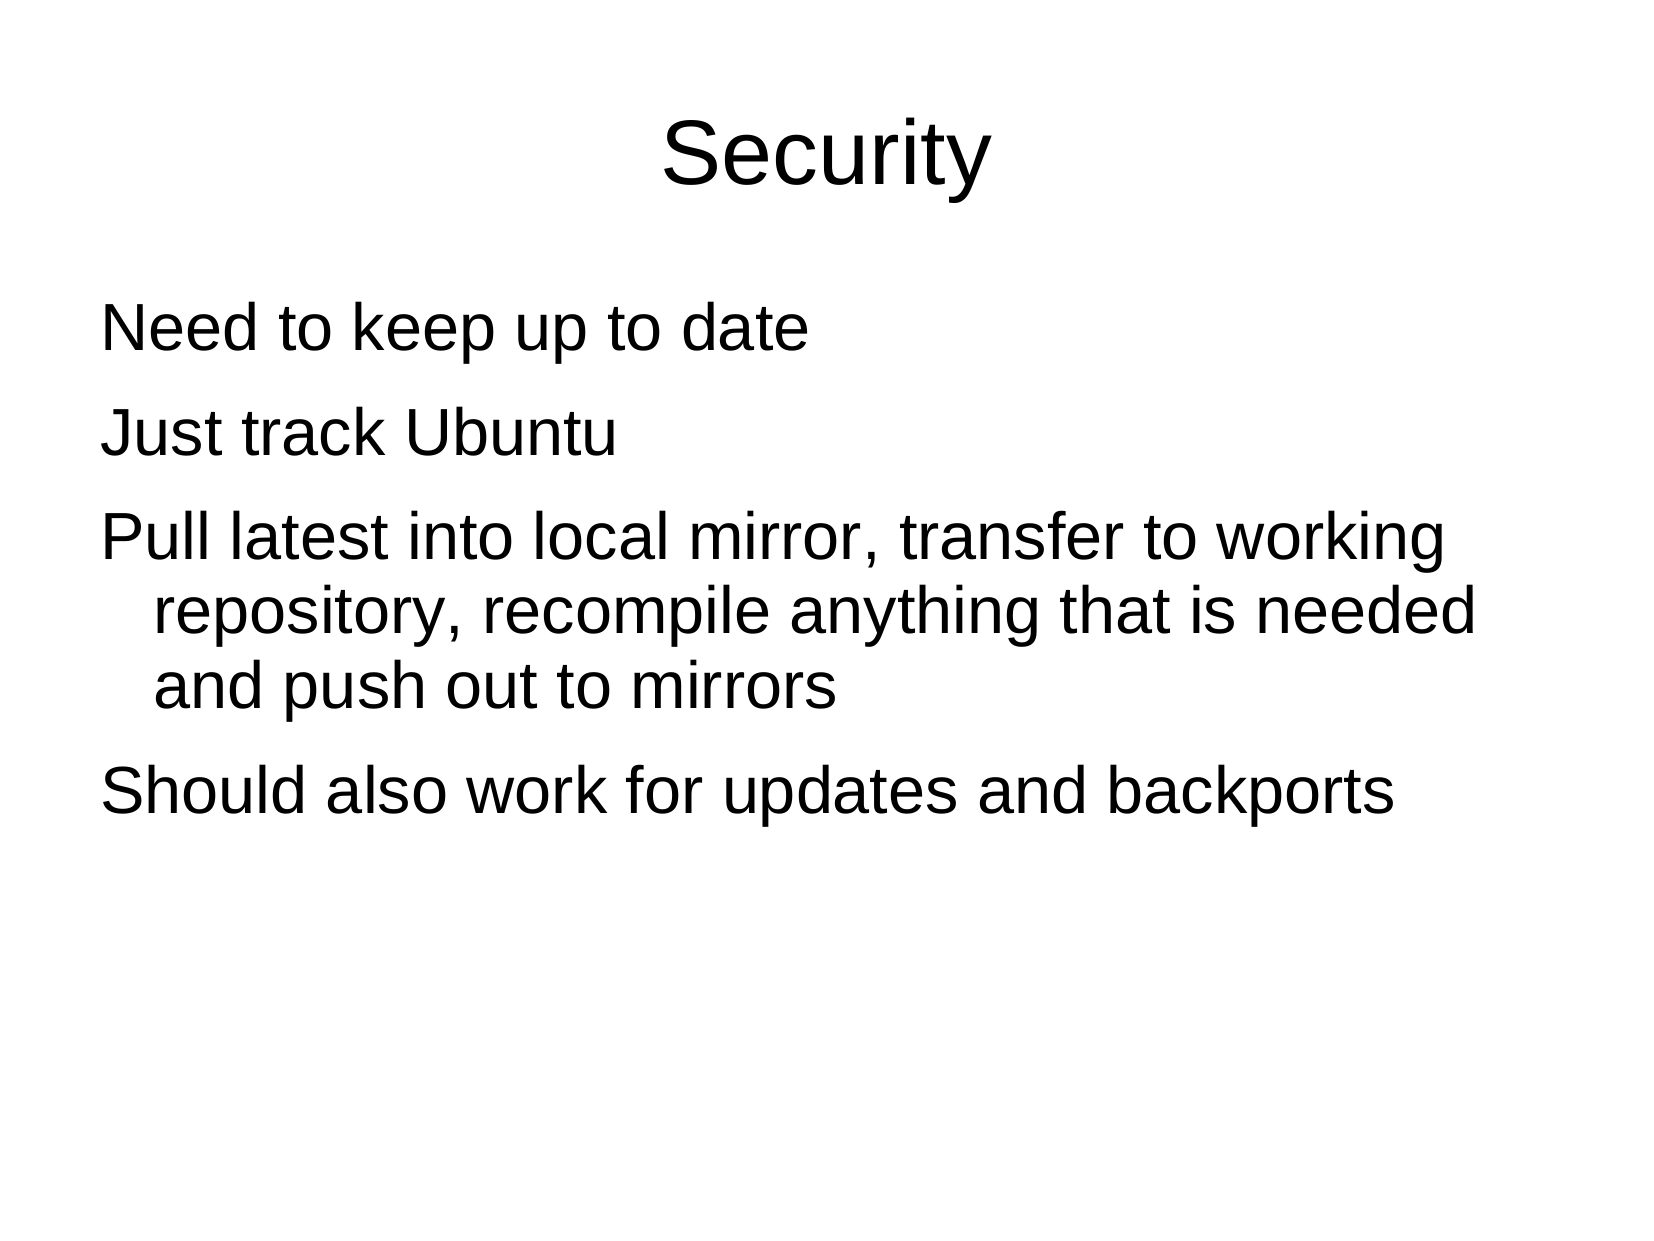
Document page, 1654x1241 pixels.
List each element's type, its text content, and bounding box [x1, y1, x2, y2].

title Security [82, 49, 1571, 257]
list Need to keep up to date Just track Ubuntu Pull latest into local mirror, transfer to working repository, recompile anything that is needed and push out to mirrors Should also work for updates and backports [82, 290, 1571, 1109]
